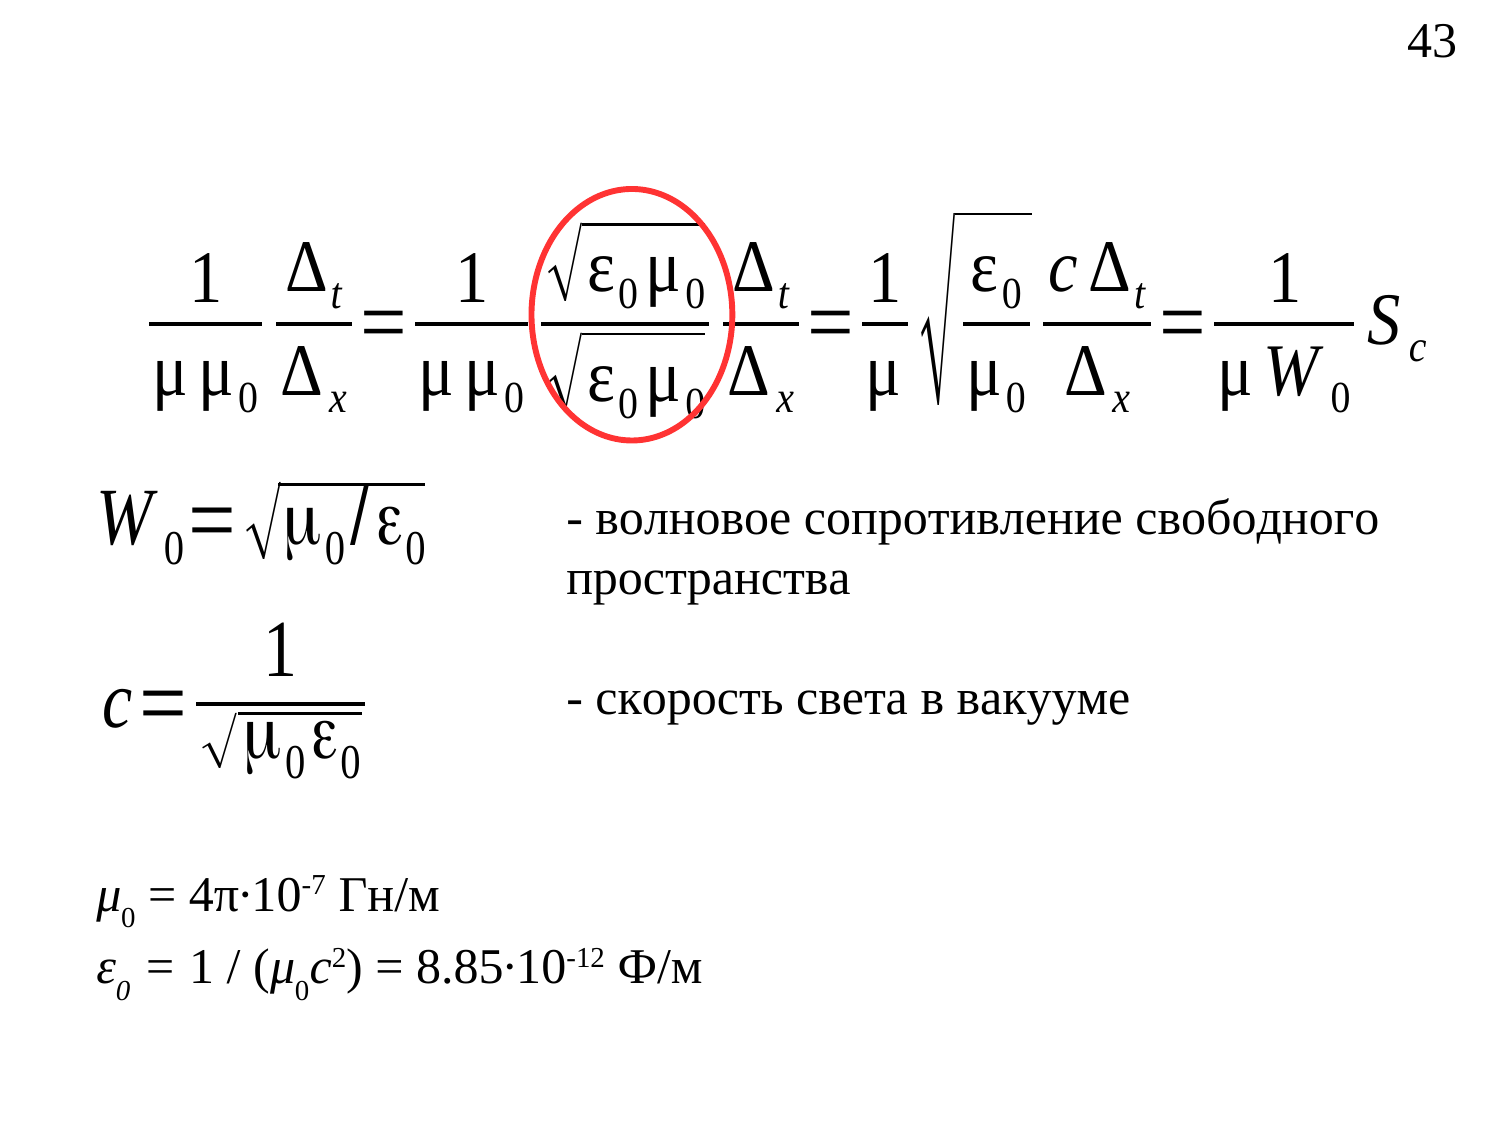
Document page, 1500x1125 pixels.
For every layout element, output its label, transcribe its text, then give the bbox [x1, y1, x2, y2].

chart [85, 605, 387, 787]
chart [682, 209, 1456, 429]
text_box - волновое сопротивление свободного пространства [551, 477, 1473, 613]
text_box - скорость света в вакууме [551, 657, 1473, 793]
chart [535, 209, 729, 429]
chart [118, 209, 582, 429]
chart [79, 473, 444, 577]
text_box μ0 = 4π∙10-7 Гн/м ε0 = 1 / (μ0c2) = 8.85∙10-12 Ф/м [81, 854, 718, 1014]
